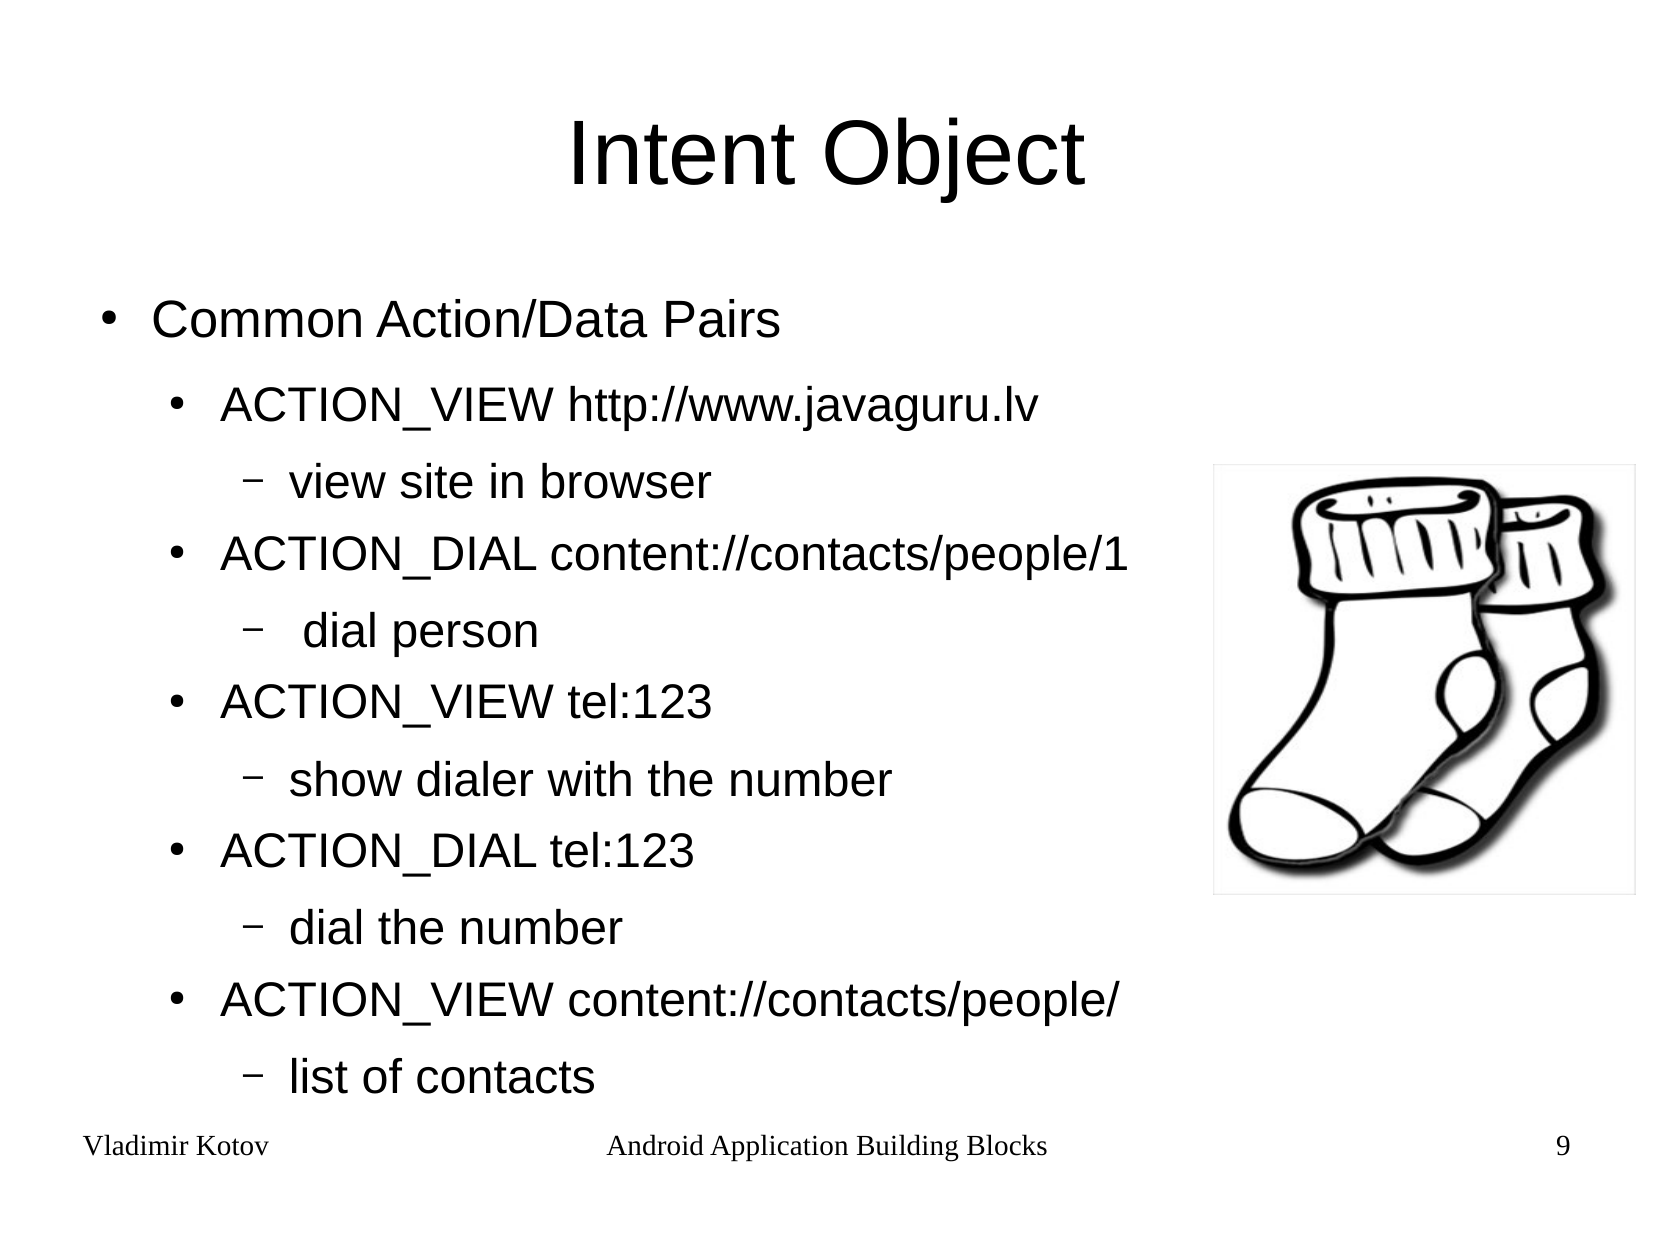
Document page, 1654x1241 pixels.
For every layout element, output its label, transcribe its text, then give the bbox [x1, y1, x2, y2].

picture [1213, 464, 1636, 895]
list Common Action/Data Pairs ACTION_VIEW http://www.javaguru.lv view site in browser ACTION_DIAL content://contacts/people/1 dial person ACTION_VIEW tel:123 show dialer with the number ACTION_DIAL tel:123 dial the number ACTION_VIEW content://contacts/people/ list of contacts [82, 290, 1197, 1109]
title Intent Object [82, 56, 1571, 250]
